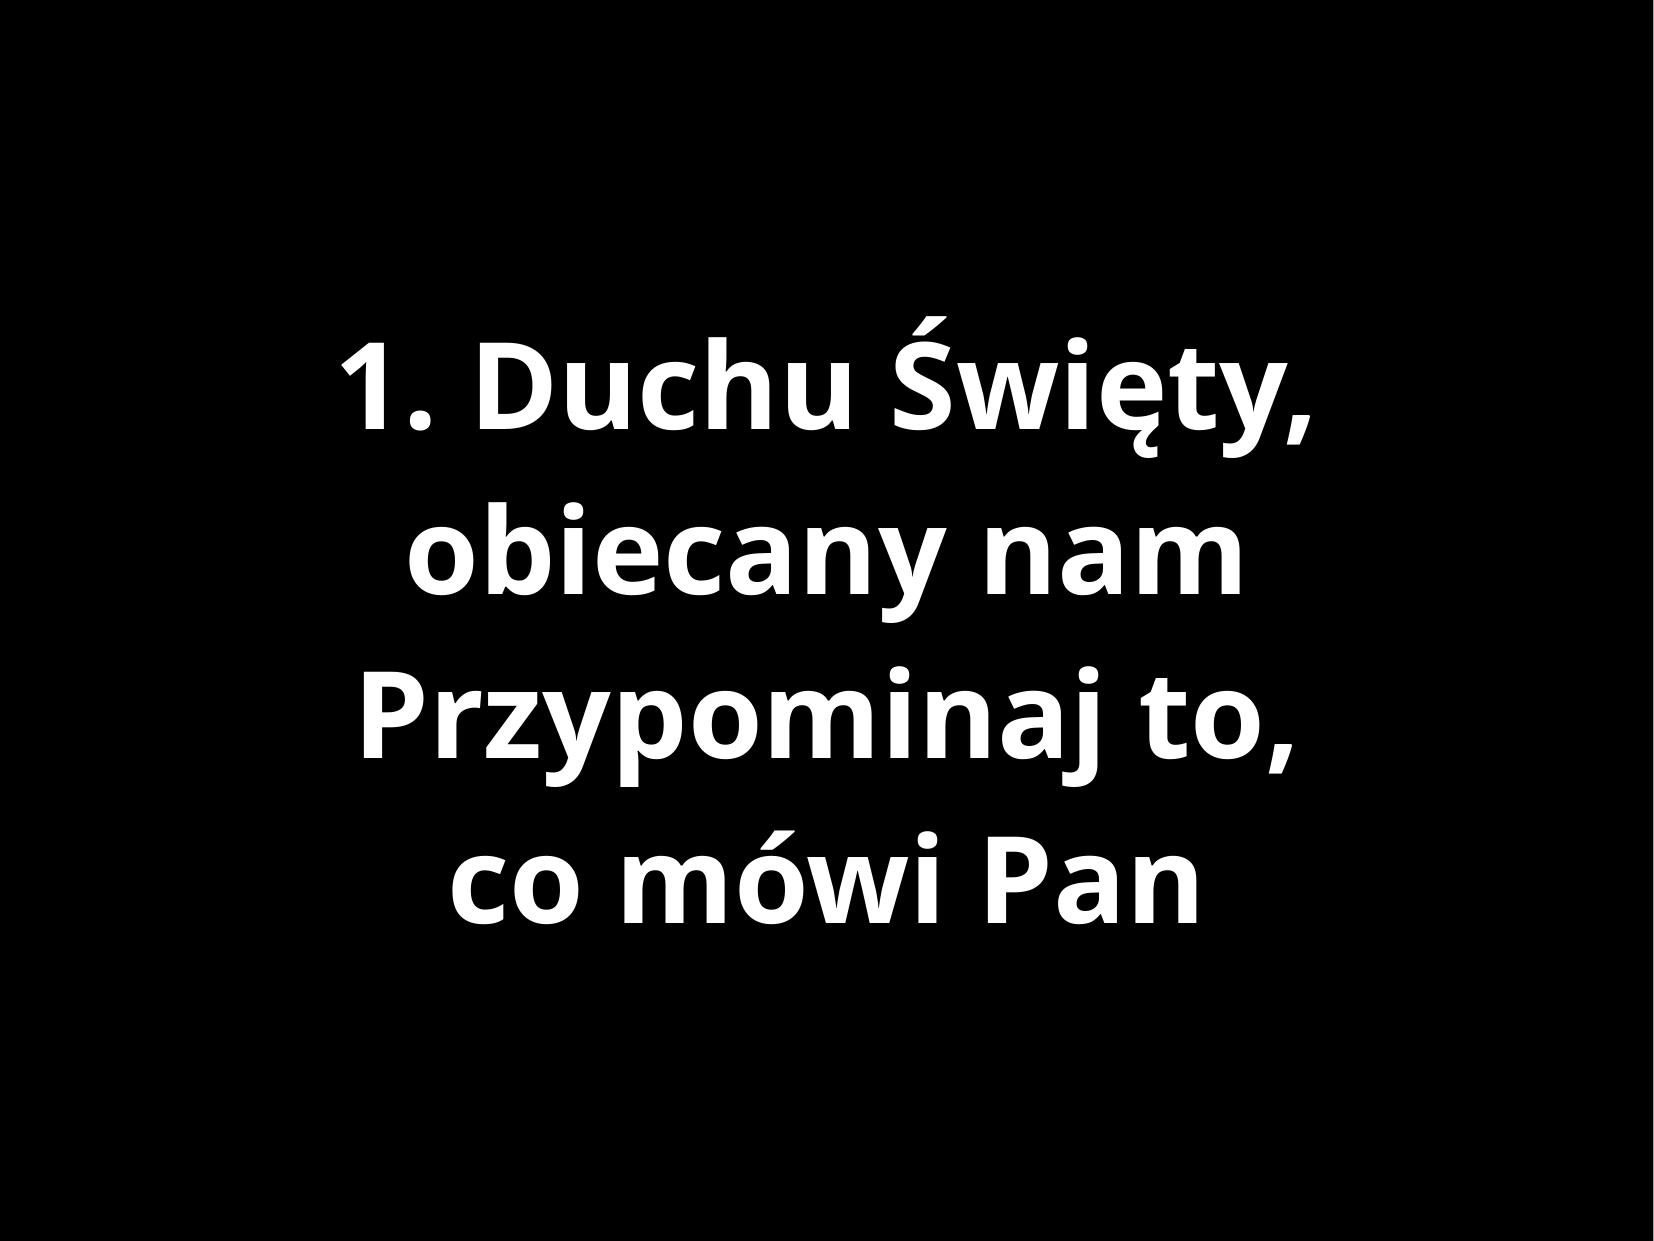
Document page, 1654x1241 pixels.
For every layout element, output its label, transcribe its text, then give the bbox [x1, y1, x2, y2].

title 1. Duchu Święty, obiecany nam Przypominaj to, co mówi Pan [0, 0, 1654, 1241]
